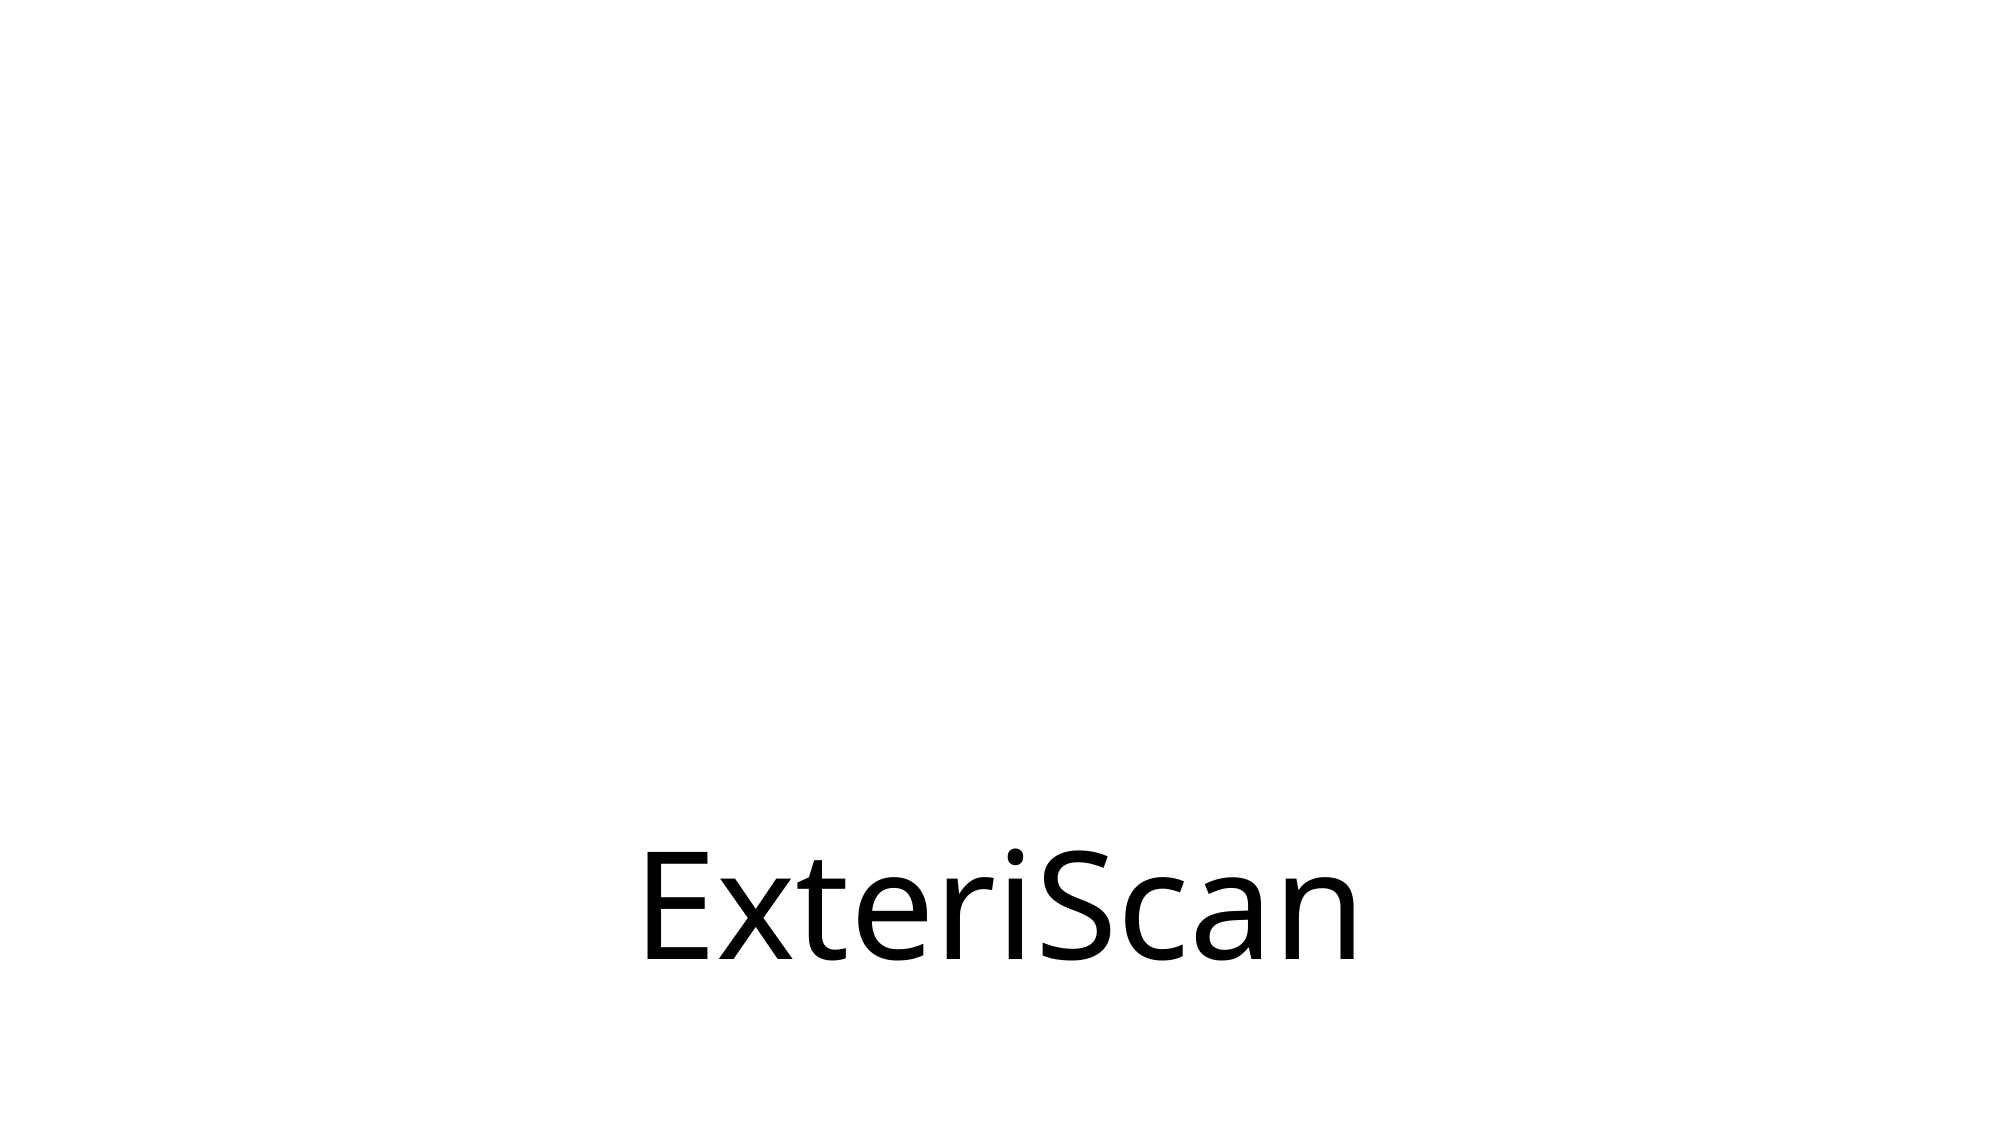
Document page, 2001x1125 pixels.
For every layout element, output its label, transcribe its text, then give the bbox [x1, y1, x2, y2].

subtitle ExteriScan [249, 822, 1750, 1094]
